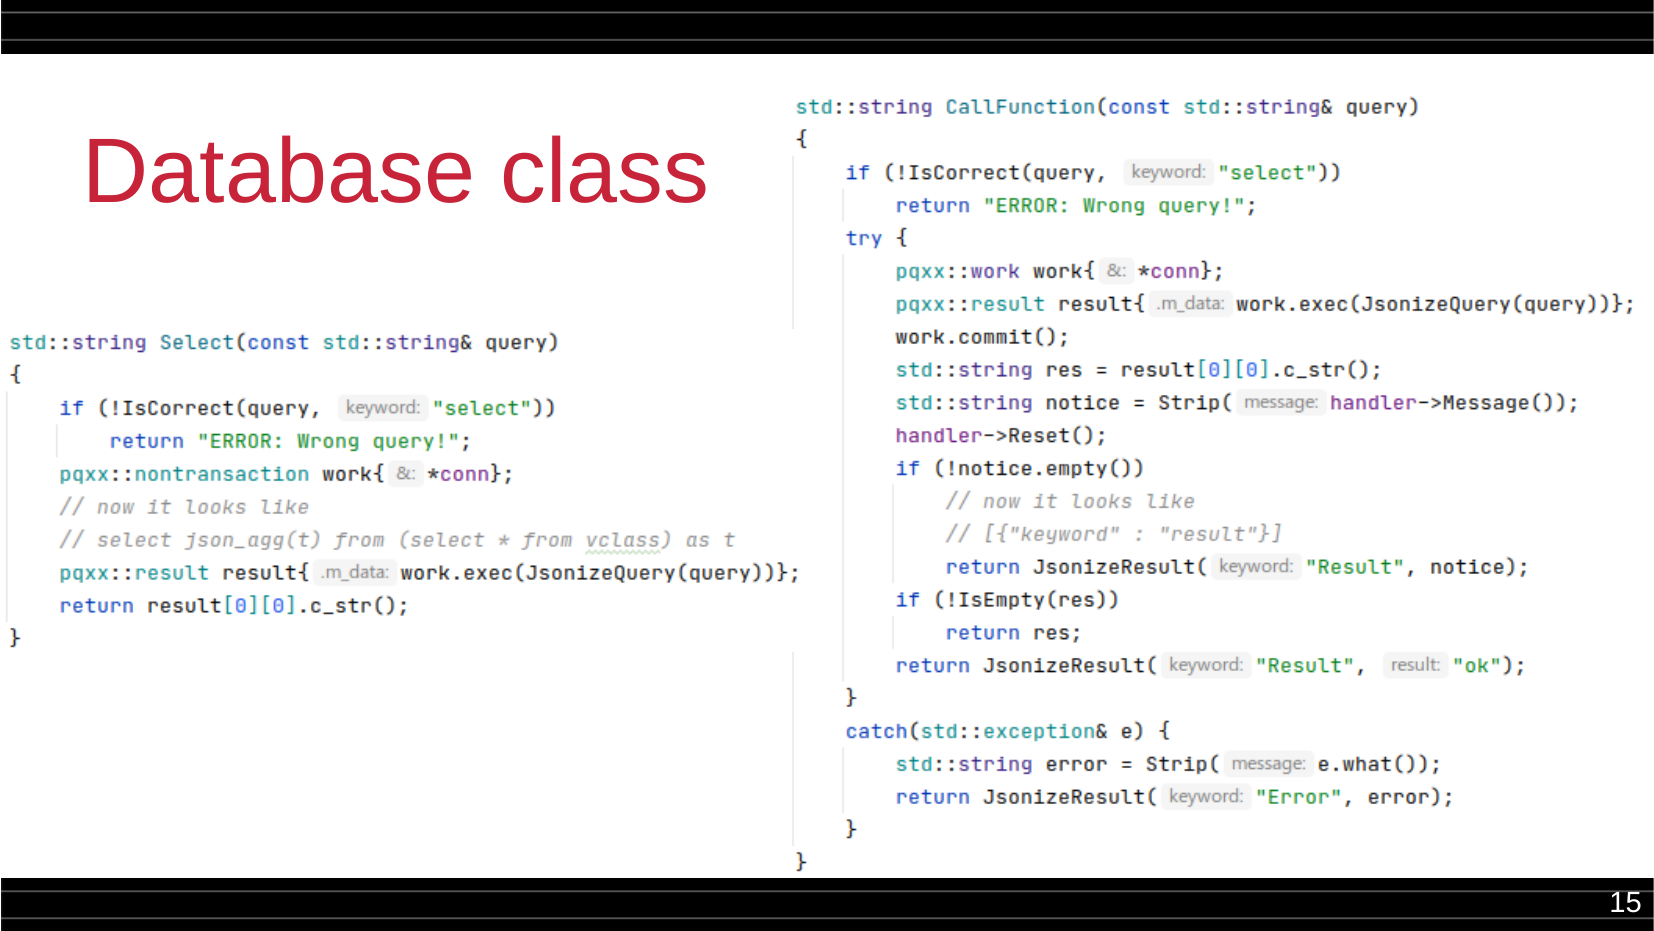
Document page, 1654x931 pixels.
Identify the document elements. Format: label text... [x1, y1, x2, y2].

picture [1, 0, 1654, 54]
title Database class [82, 92, 780, 249]
picture [1, 878, 1654, 931]
picture [0, 92, 1646, 876]
